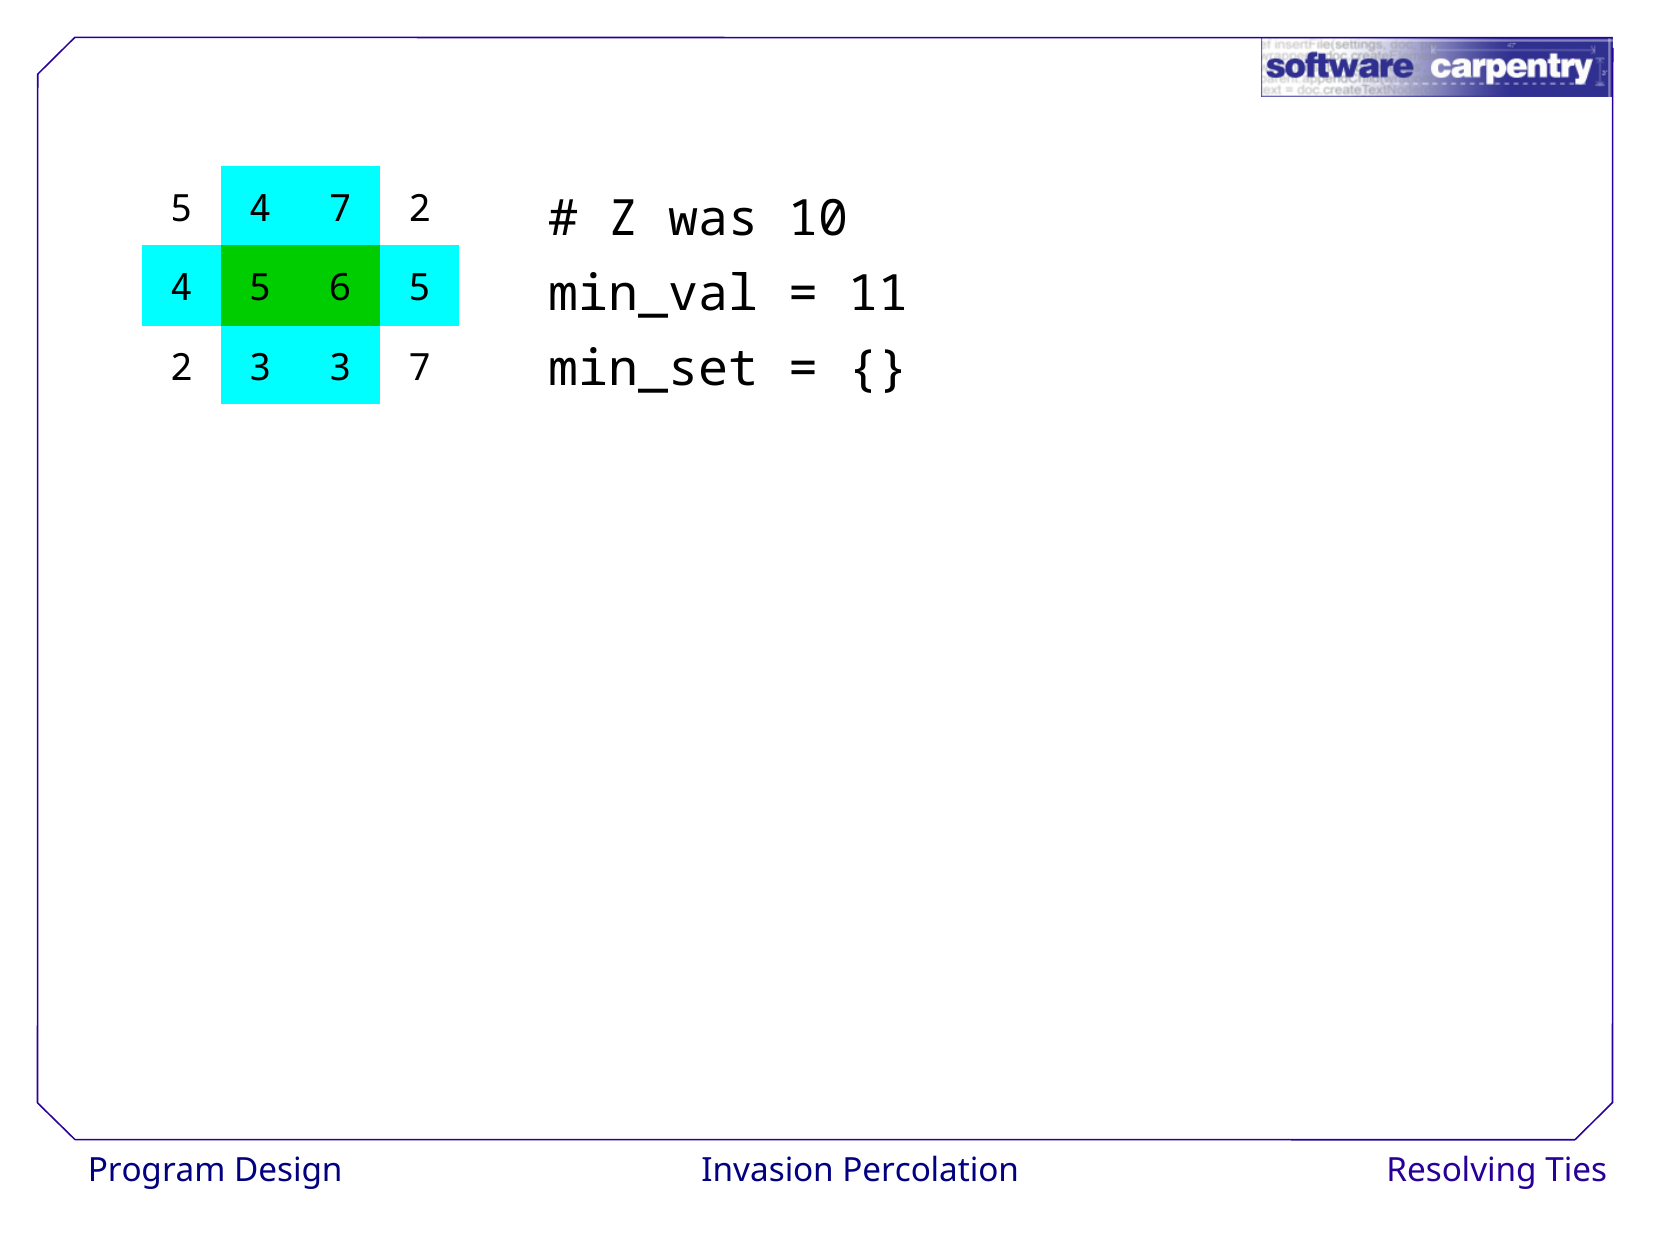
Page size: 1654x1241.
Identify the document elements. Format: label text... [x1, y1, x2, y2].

picture [1261, 39, 1613, 97]
table_header 5 [142, 166, 221, 245]
text_box # Z was 10 min_val = 11 min_set = {} [533, 162, 1508, 410]
table_cell 7 [380, 326, 459, 404]
table_header 4 [221, 166, 300, 245]
table_cell 6 [300, 245, 380, 326]
table_cell 3 [300, 326, 380, 404]
table_header 7 [300, 166, 380, 245]
table_cell 5 [221, 245, 300, 326]
table_cell 3 [221, 326, 300, 404]
table_cell 5 [380, 245, 459, 326]
table_header 2 [380, 166, 459, 245]
table_cell 4 [142, 245, 221, 326]
table_cell 2 [142, 326, 221, 404]
